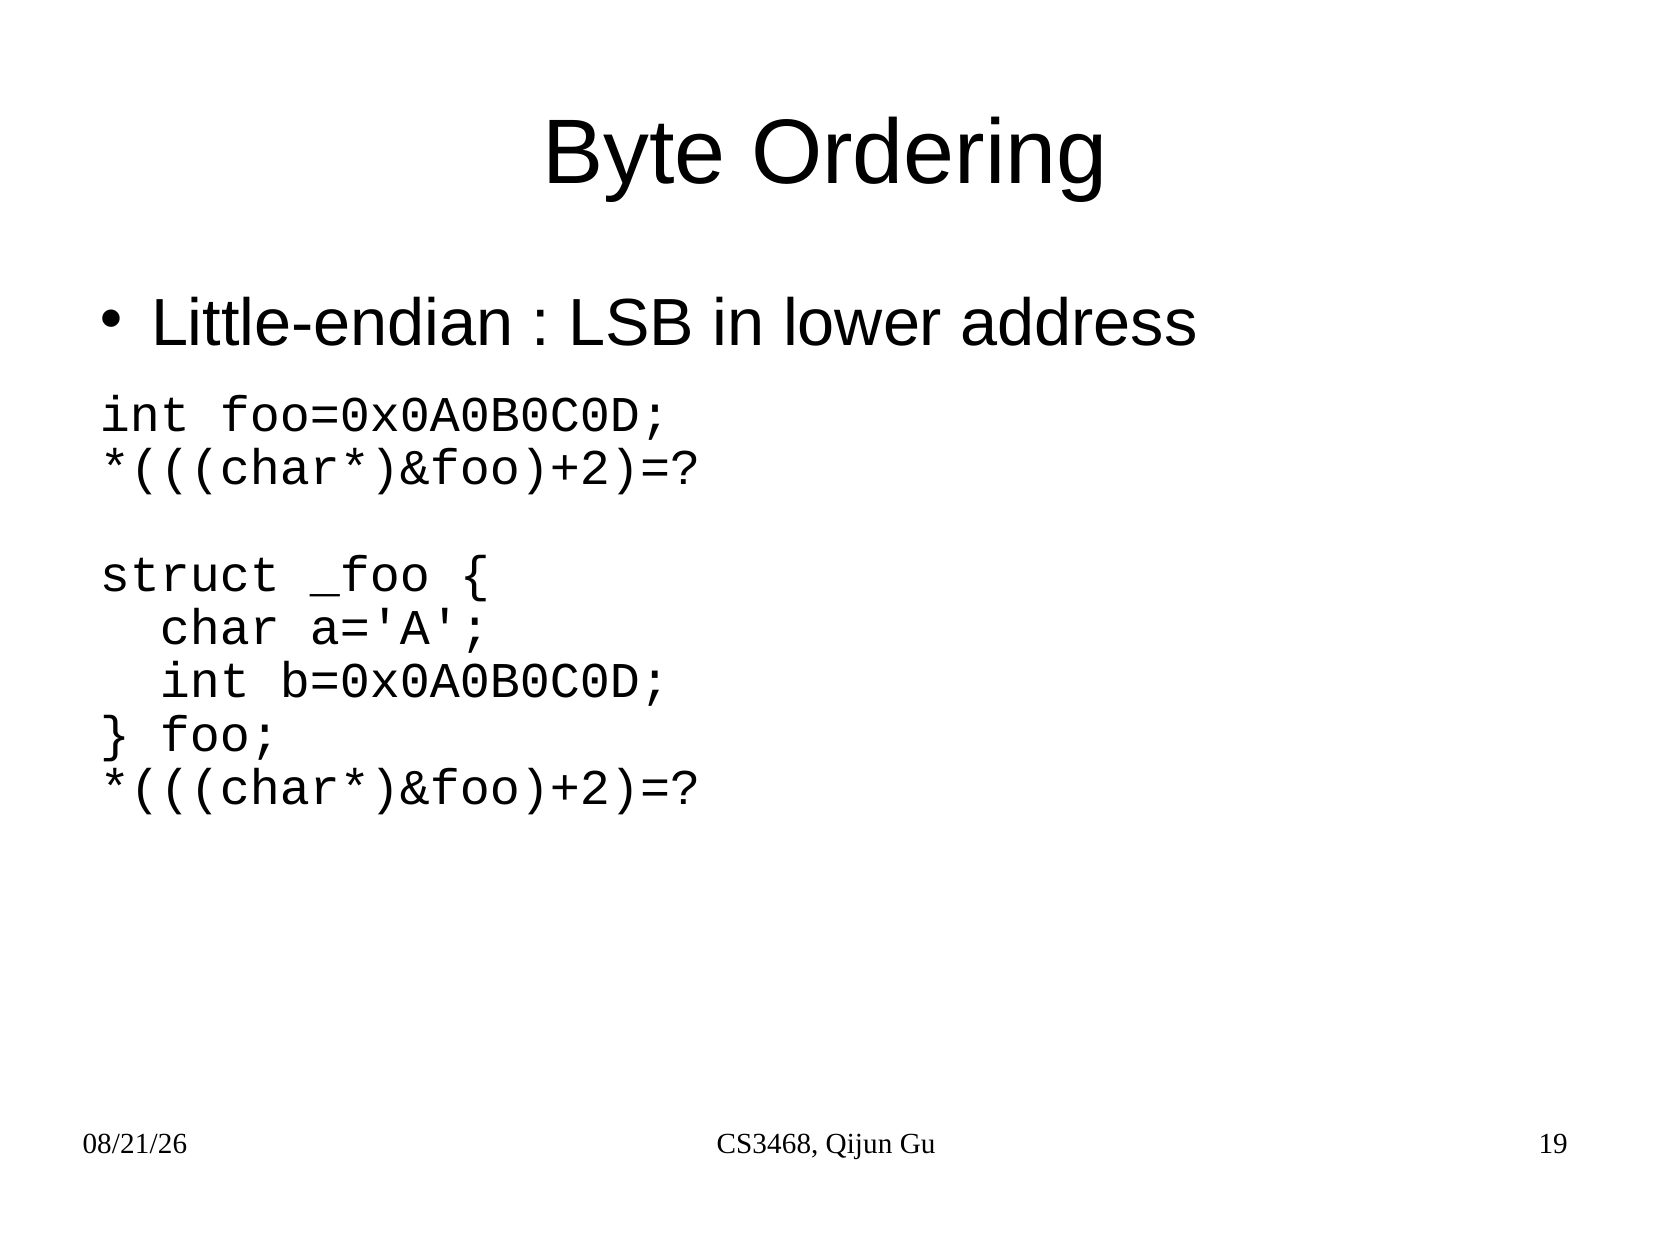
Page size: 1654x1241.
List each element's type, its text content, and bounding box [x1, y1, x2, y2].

list Little-endian : LSB in lower address int foo=0x0A0B0C0D; *(((char*)&foo)+2)=? struct _foo { char a='A'; int b=0x0A0B0C0D; } foo; *(((char*)&foo)+2)=? [82, 290, 1567, 1090]
title Byte Ordering [82, 49, 1568, 254]
